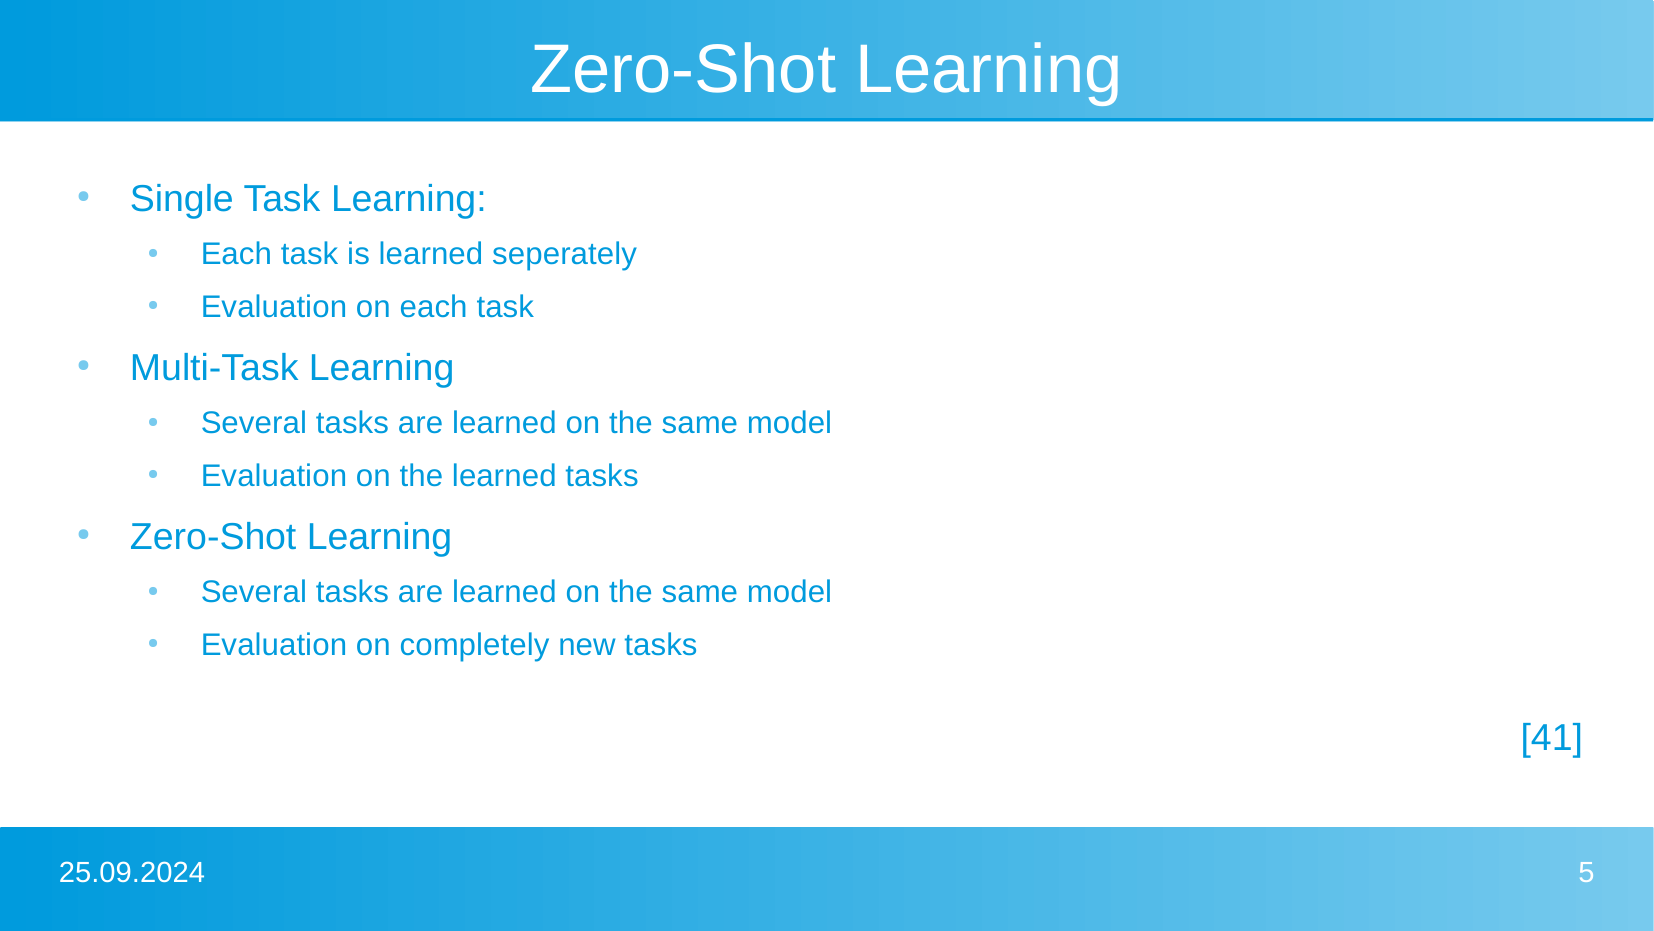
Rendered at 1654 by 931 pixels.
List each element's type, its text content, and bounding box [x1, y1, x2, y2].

title Zero-Shot Learning [59, 21, 1595, 116]
list Single Task Learning: Each task is learned seperately Evaluation on each task Multi-Task Learning Several tasks are learned on the same model Evaluation on the learned tasks Zero-Shot Learning Several tasks are learned on the same model Evaluation on completely new tasks [59, 177, 1506, 768]
text_box [41] [1505, 708, 1625, 827]
